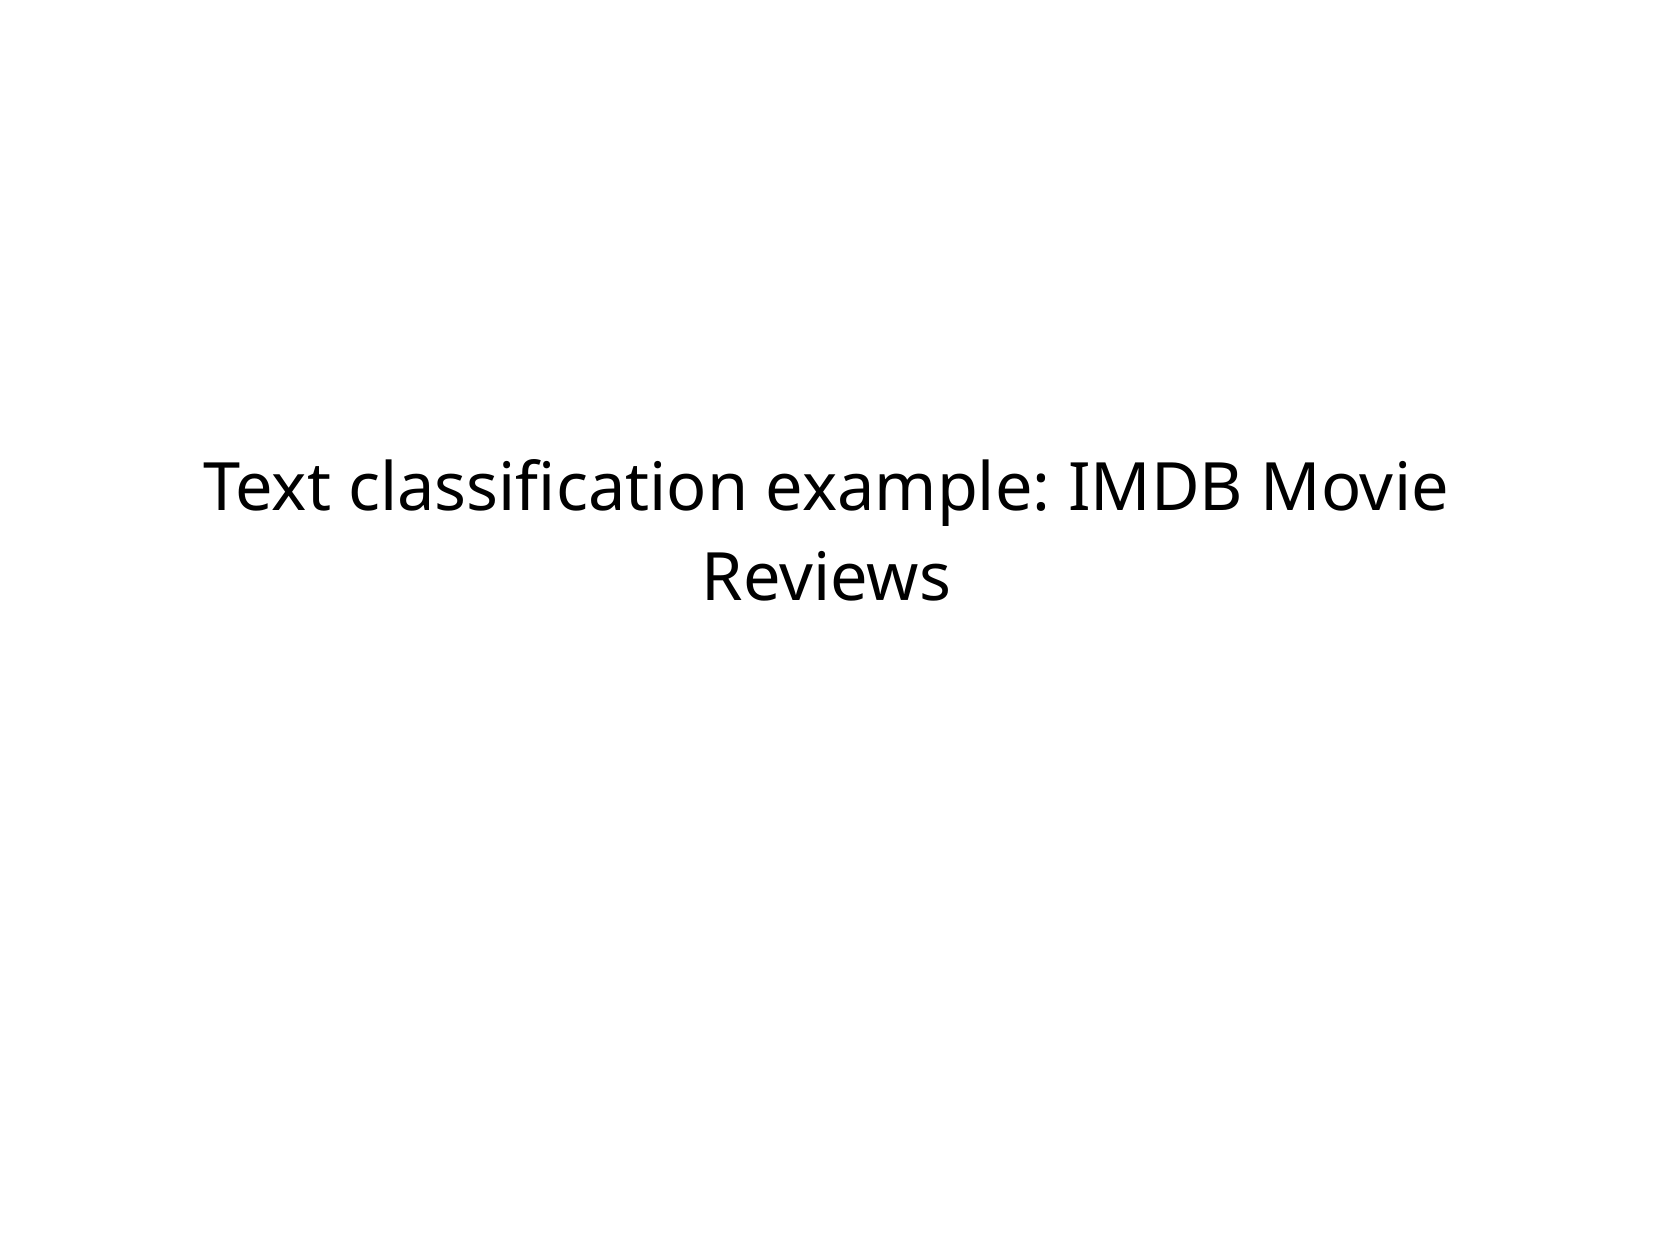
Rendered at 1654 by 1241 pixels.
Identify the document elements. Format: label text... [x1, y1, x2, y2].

subtitle Text classification example: IMDB Movie Reviews [82, 49, 1571, 1010]
